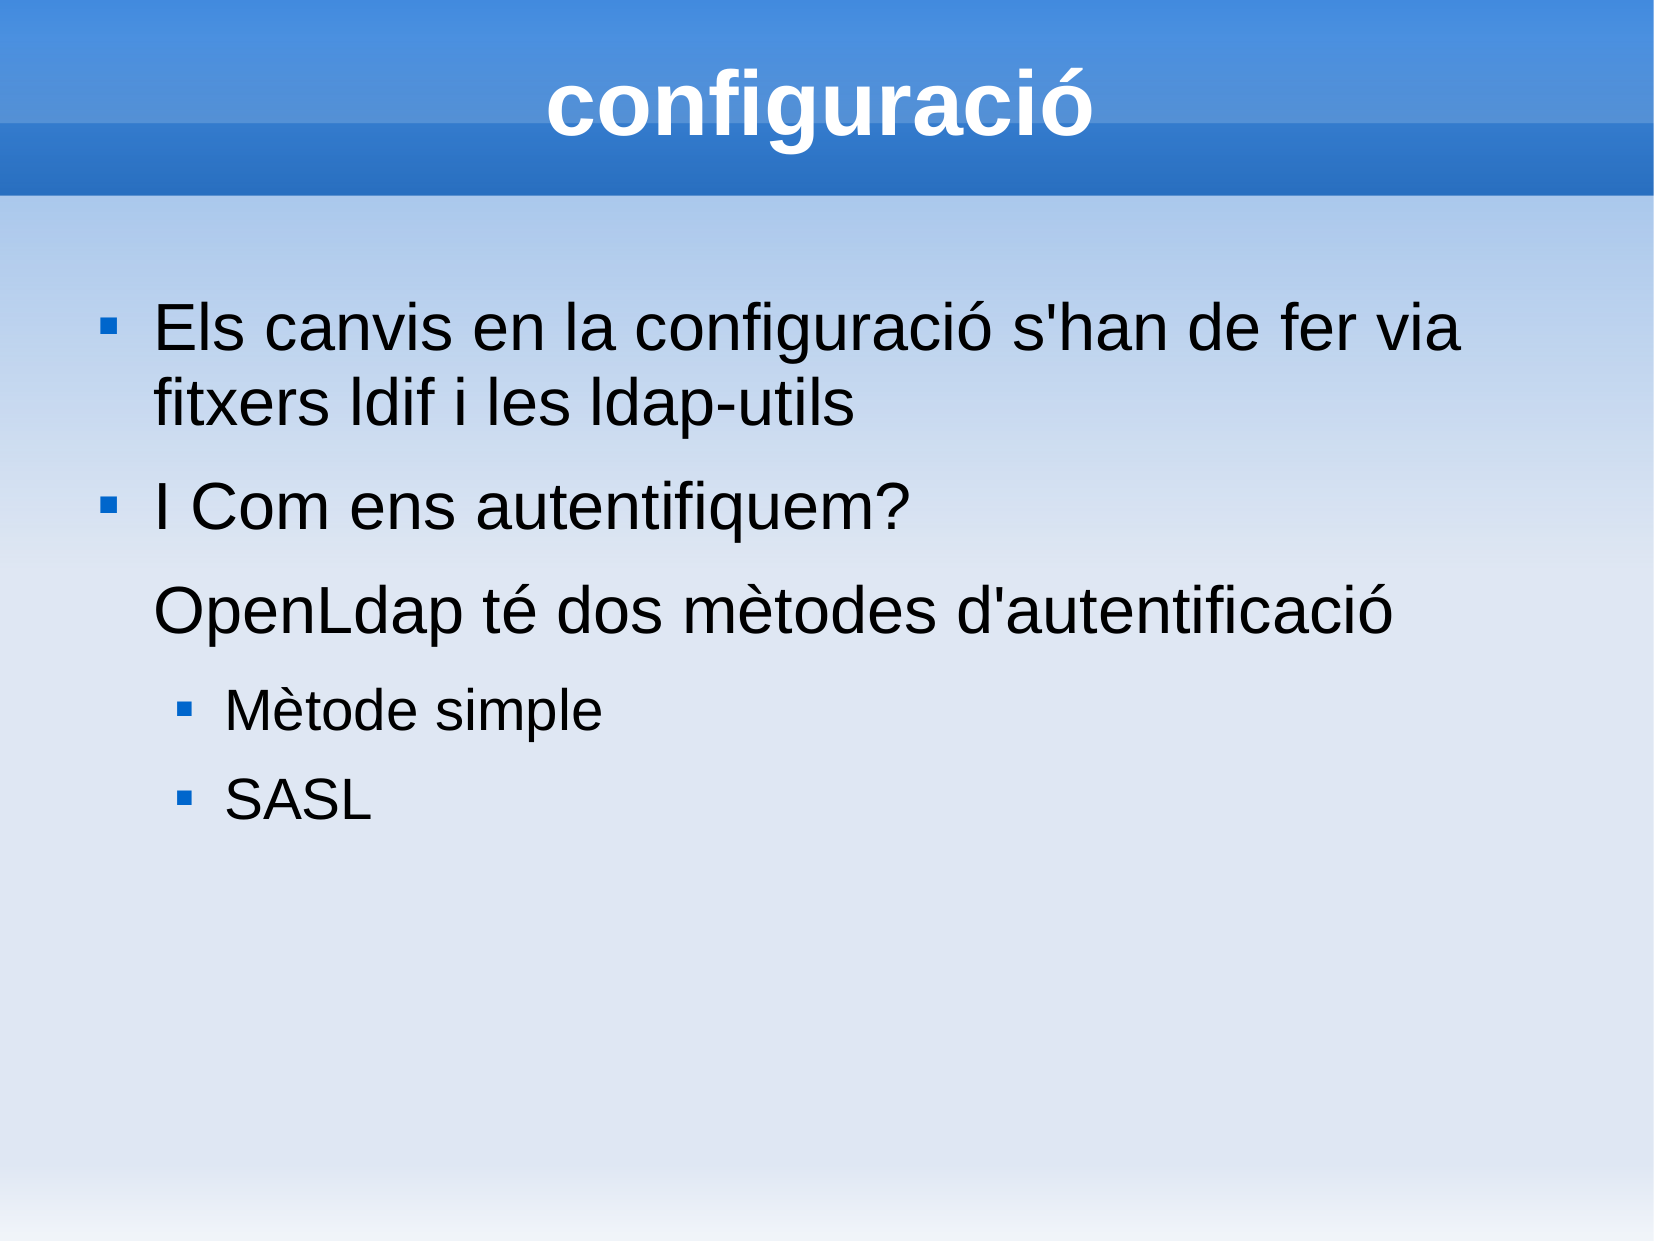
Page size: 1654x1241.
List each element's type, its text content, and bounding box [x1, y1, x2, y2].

title configuració [76, 0, 1565, 208]
list Els canvis en la configuració s'han de fer via fitxers ldif i les ldap-utils I Com ens autentifiquem? OpenLdap té dos mètodes d'autentificació Mètode simple SASL [82, 290, 1571, 1109]
picture [0, 0, 1654, 1241]
